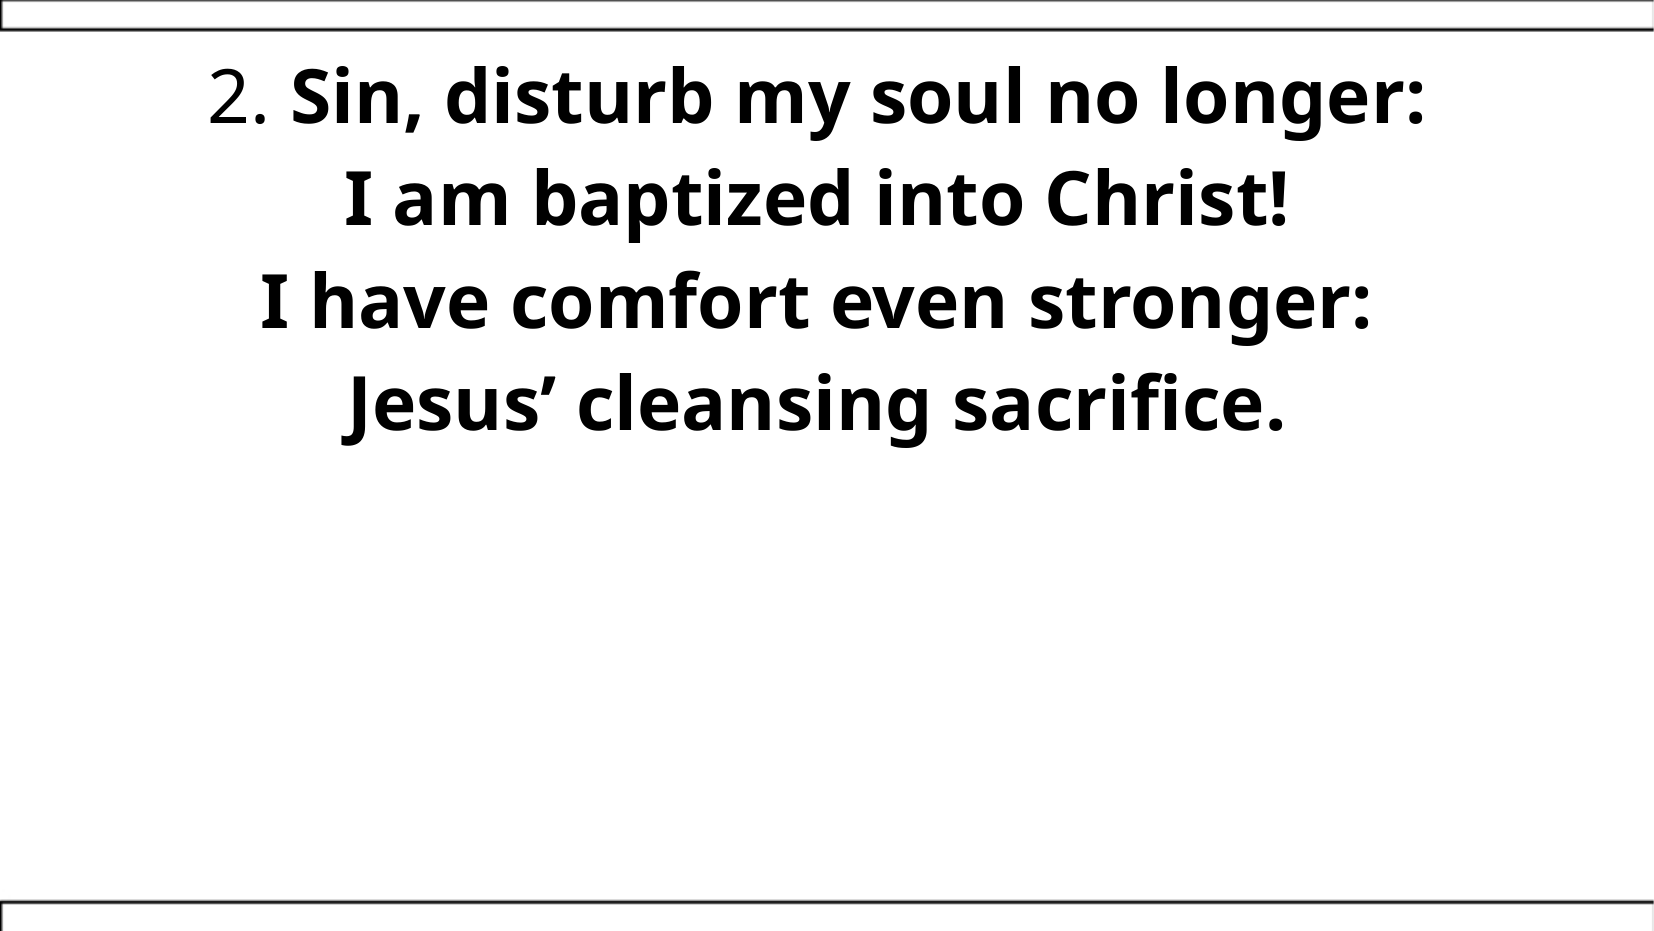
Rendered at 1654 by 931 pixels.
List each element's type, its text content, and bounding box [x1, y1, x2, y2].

text_box 2. Sin, disturb my soul no longer: I am baptized into Christ! I have comfort even stronger: Jesus’ cleansing sacrifice. [90, 35, 1546, 451]
picture [0, 0, 1654, 931]
